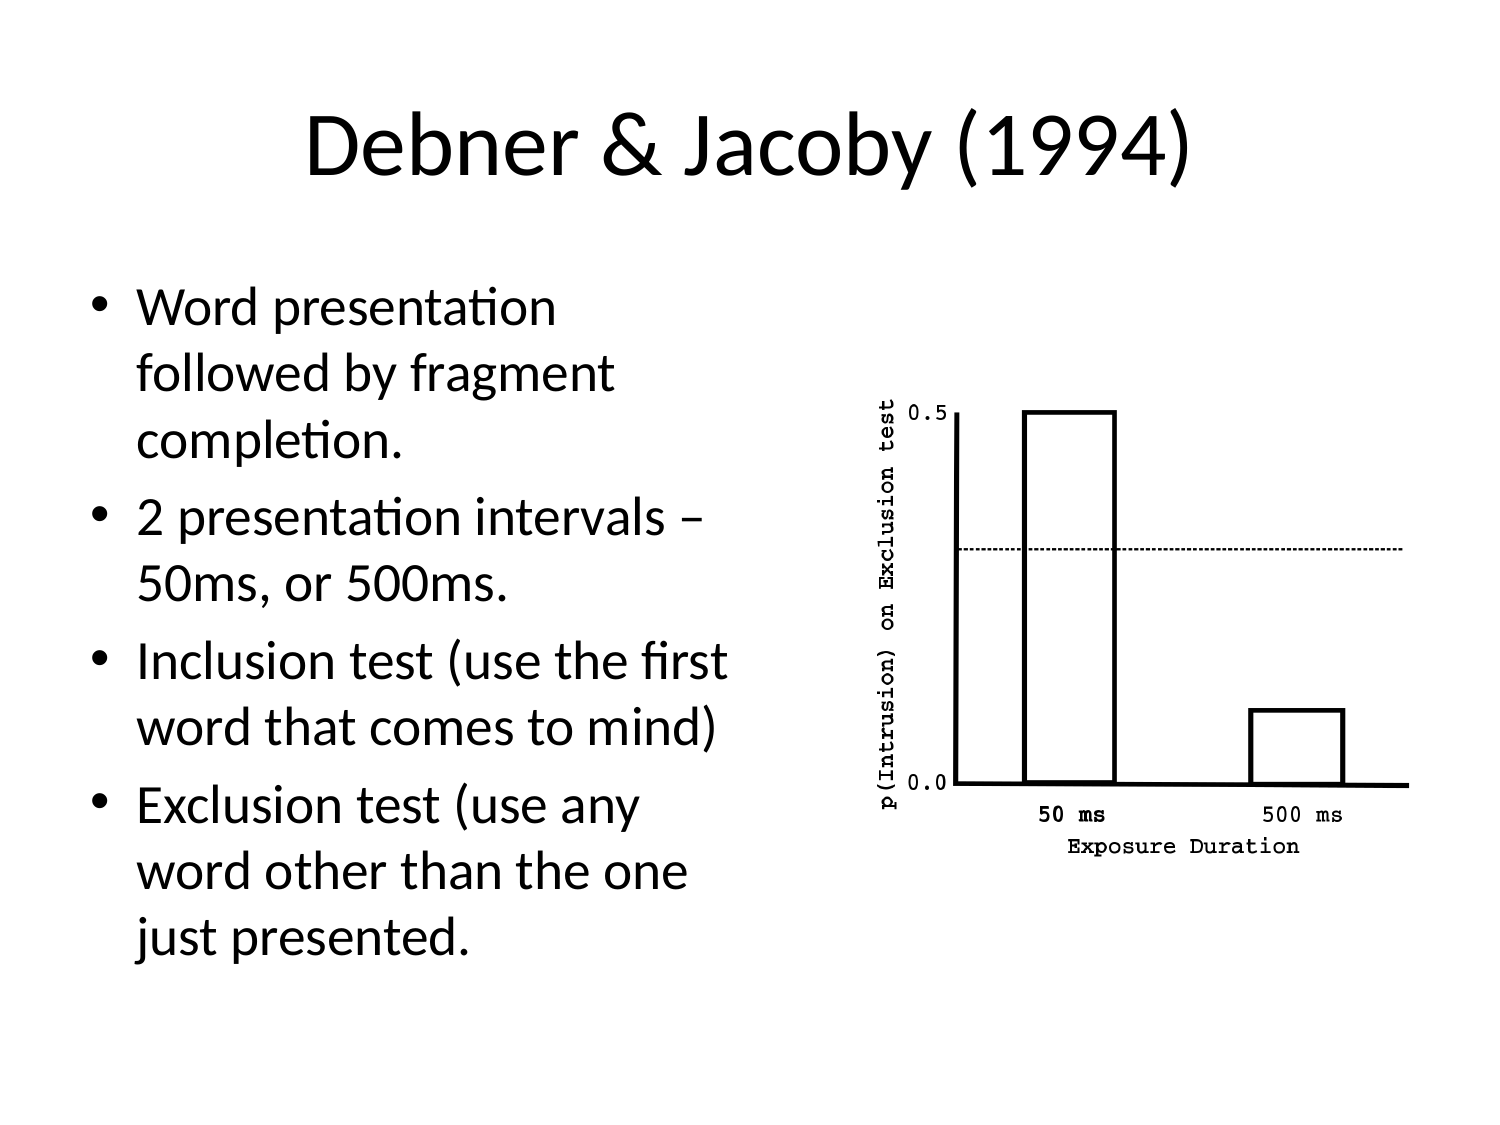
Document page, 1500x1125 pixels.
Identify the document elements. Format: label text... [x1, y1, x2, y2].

list Word presentation followed by fragment completion. 2 presentation intervals – 50ms, or 500ms. Inclusion test (use the first word that comes to mind) Exclusion test (use any word other than the one just presented. [75, 262, 750, 1005]
picture [842, 353, 1443, 891]
title Debner & Jacoby (1994) [75, 45, 1425, 233]
